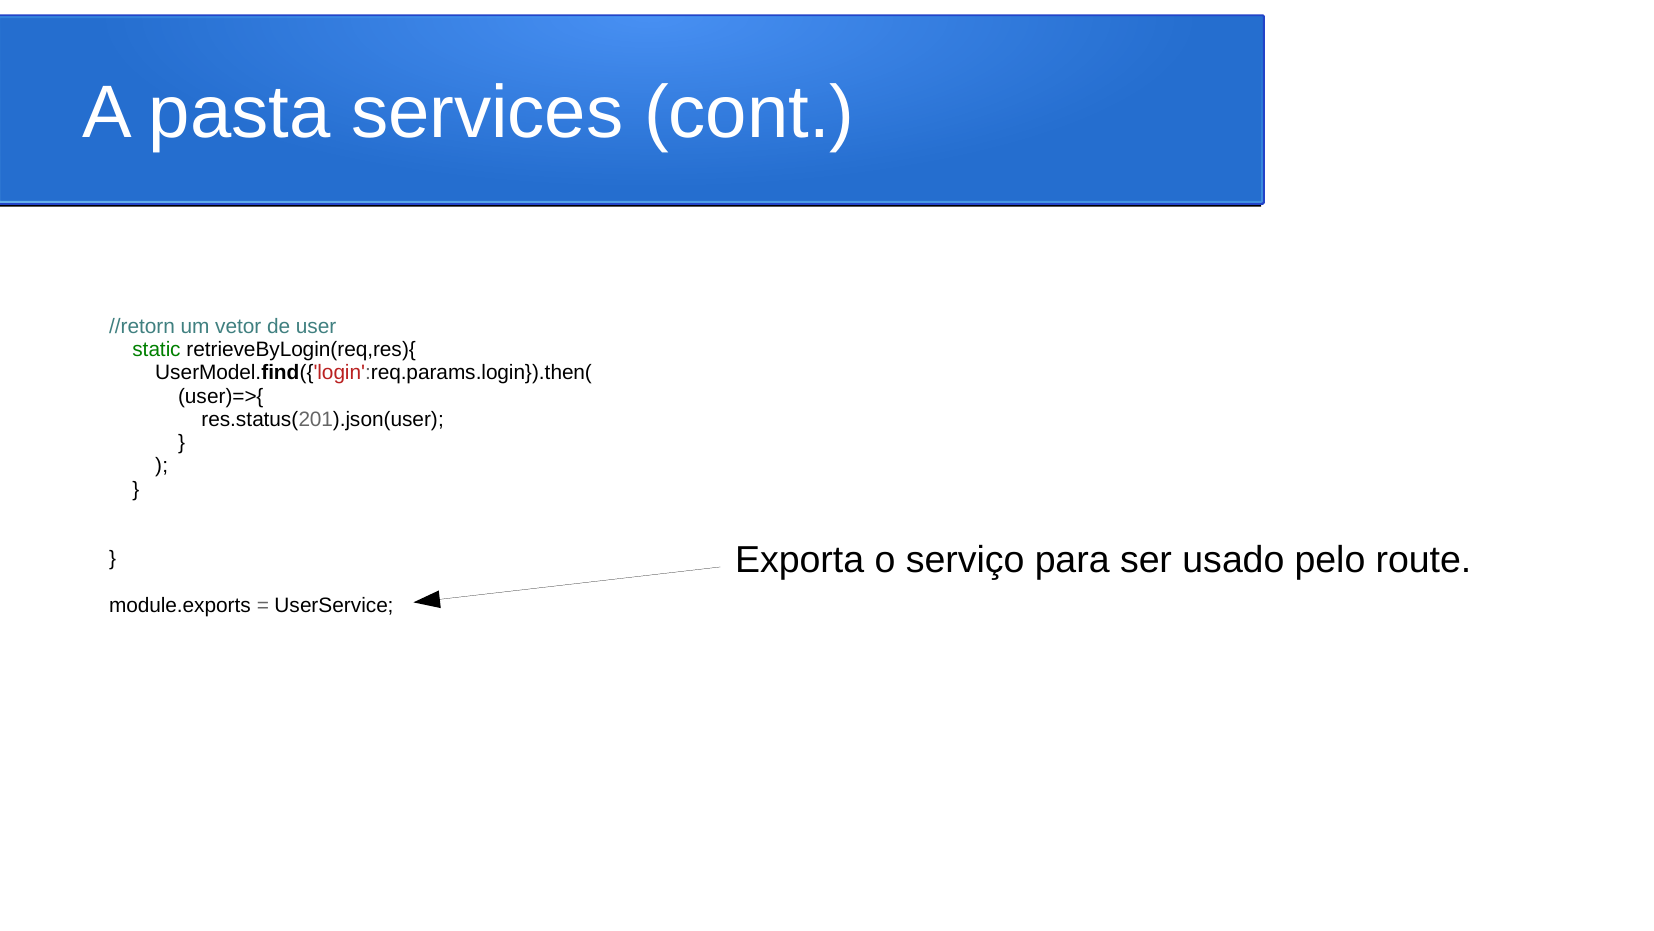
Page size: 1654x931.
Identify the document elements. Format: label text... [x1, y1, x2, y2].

title A pasta services (cont.) [82, 35, 1235, 189]
text_box Exporta o serviço para ser usado pelo route. [720, 531, 1487, 589]
text_box //retorn um vetor de user static retrieveByLogin(req,res){ UserModel.find({'login':req.params.login}).then( (user)=>{ res.status(201).json(user); } ); } } module.exports = UserService; [94, 307, 1028, 638]
